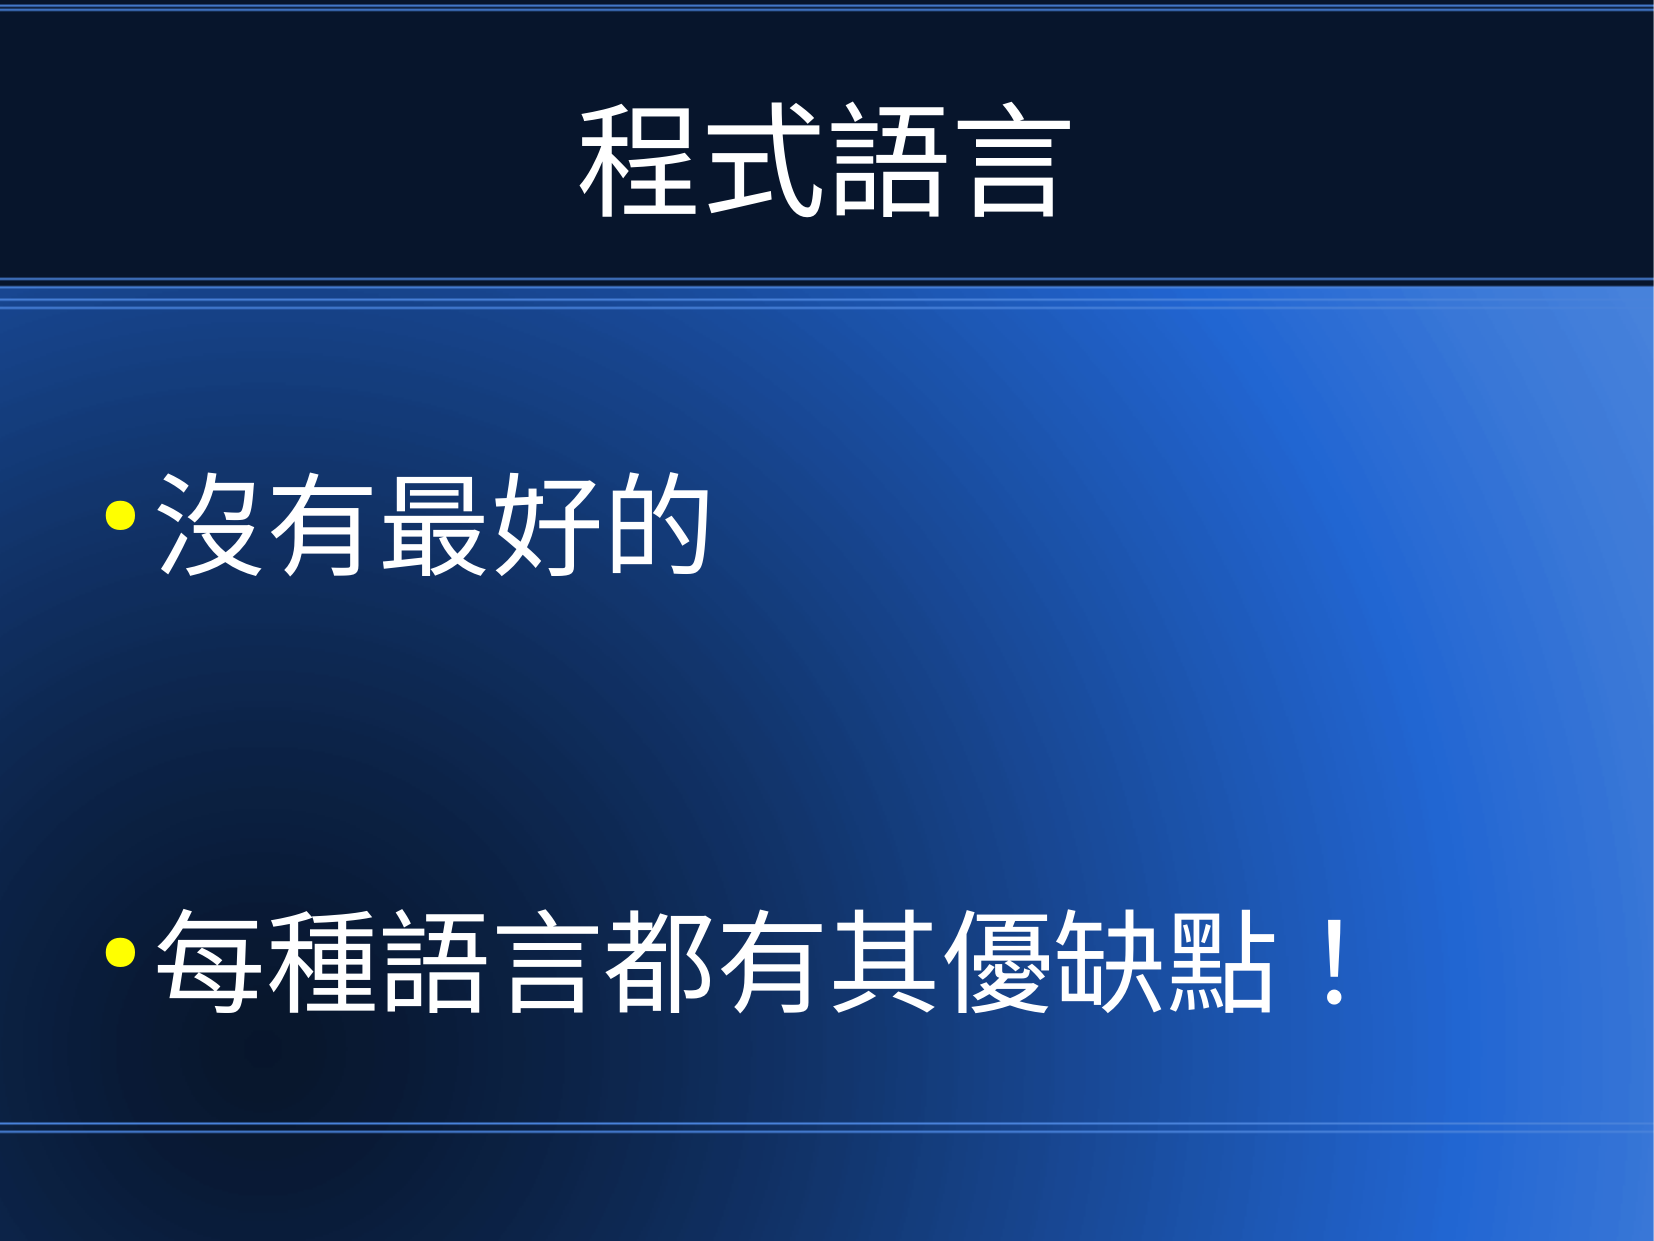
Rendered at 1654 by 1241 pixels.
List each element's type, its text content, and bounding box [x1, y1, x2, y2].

list 沒有最好的 每種語言都有其優缺點！ [82, 355, 1571, 1241]
picture [0, 0, 1654, 1241]
title 程式語言 [82, 49, 1571, 257]
